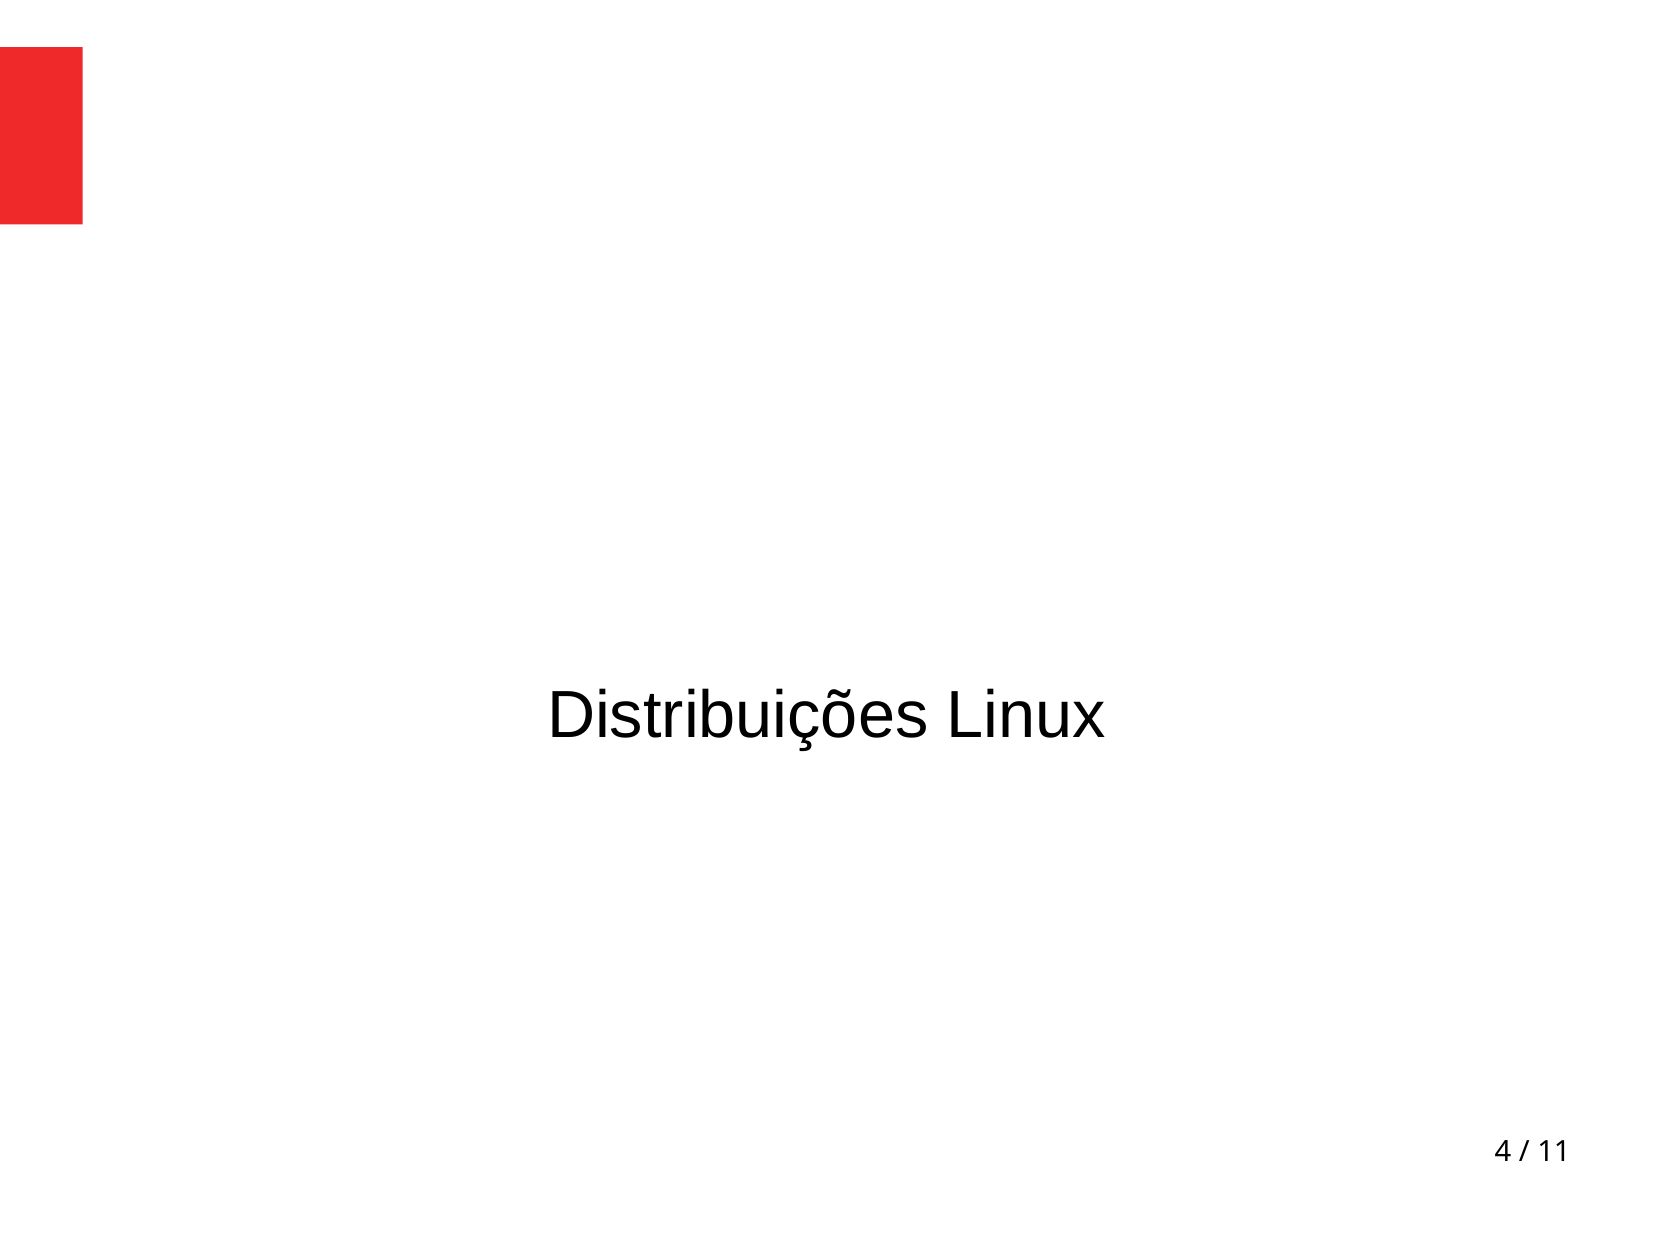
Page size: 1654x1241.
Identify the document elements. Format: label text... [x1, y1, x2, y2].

subtitle Distribuições Linux [118, 354, 1536, 1074]
